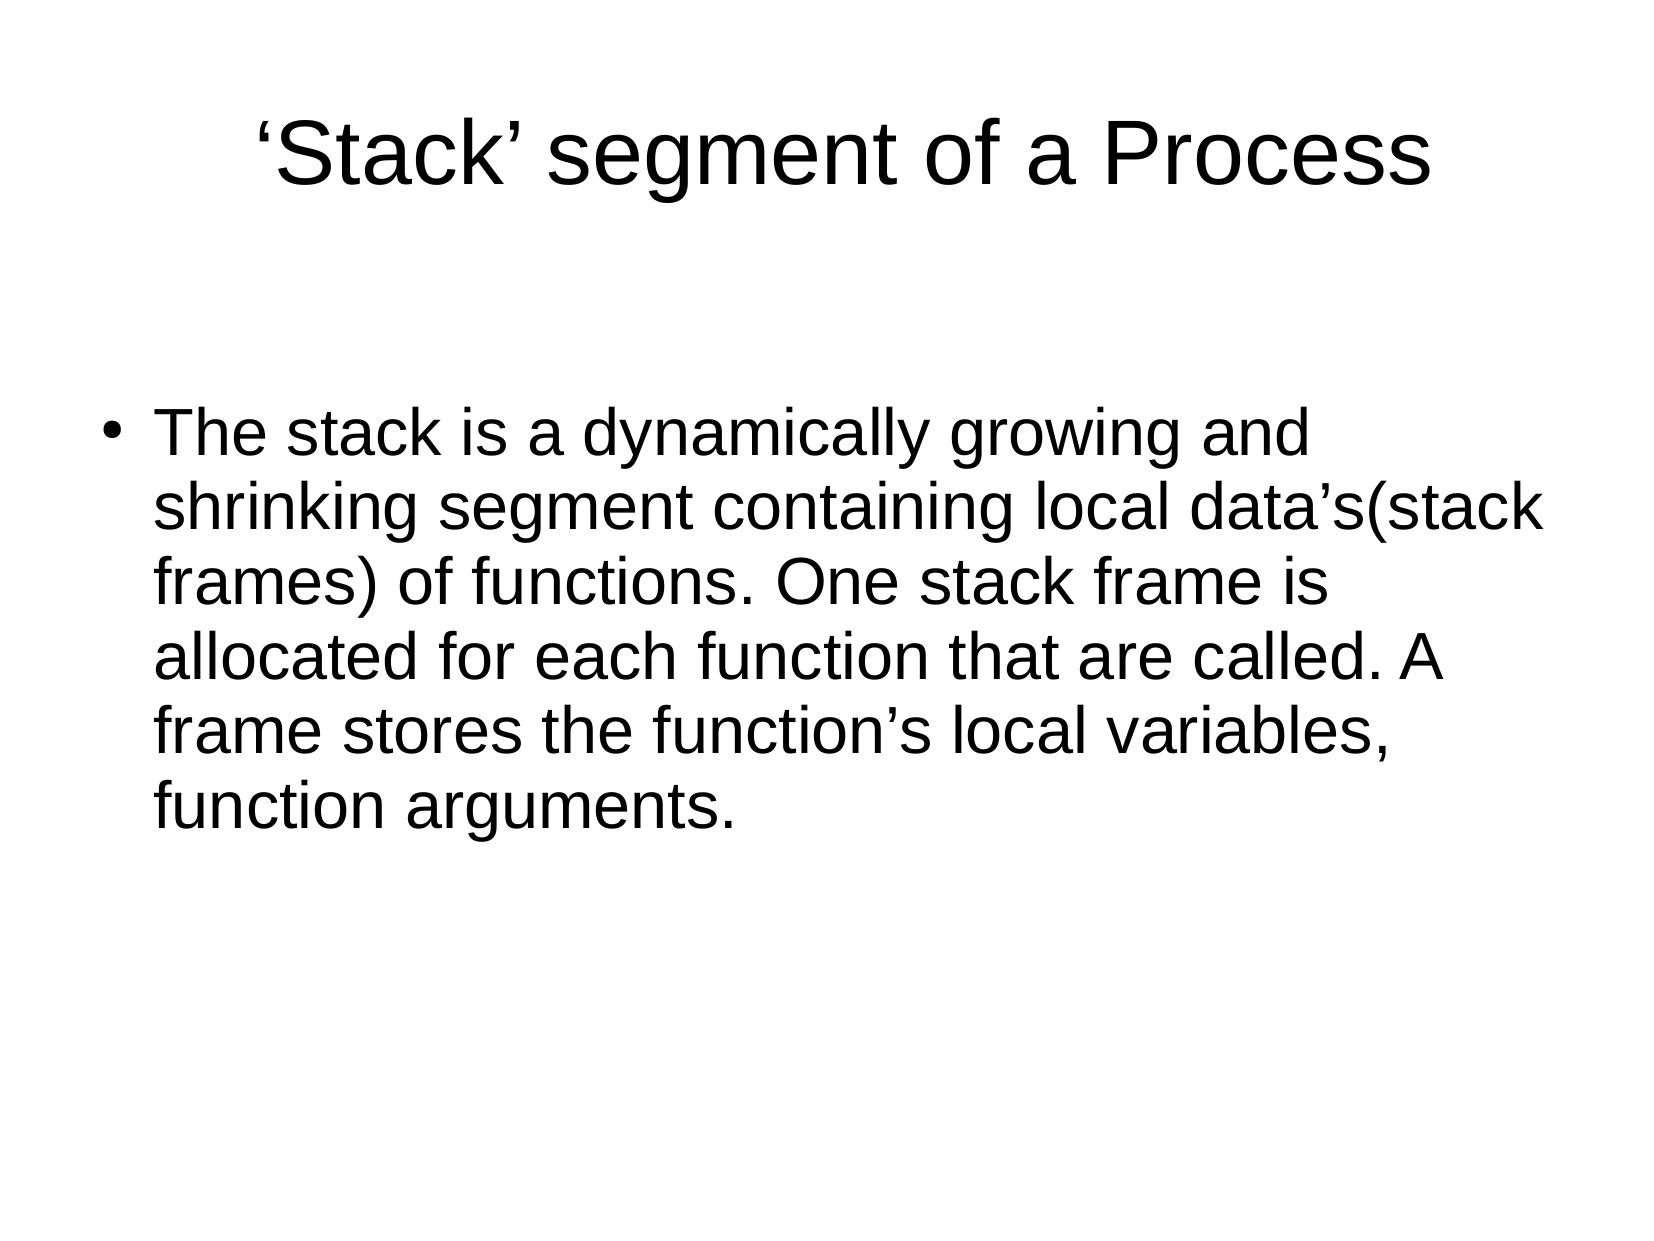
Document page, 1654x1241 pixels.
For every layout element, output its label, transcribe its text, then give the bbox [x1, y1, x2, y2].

title ‘Stack’ segment of a Process [82, 49, 1571, 257]
list The stack is a dynamically growing and shrinking segment containing local data’s(stack frames) of functions. One stack frame is allocated for each function that are called. A frame stores the function’s local variables, function arguments. [82, 290, 1571, 1010]
